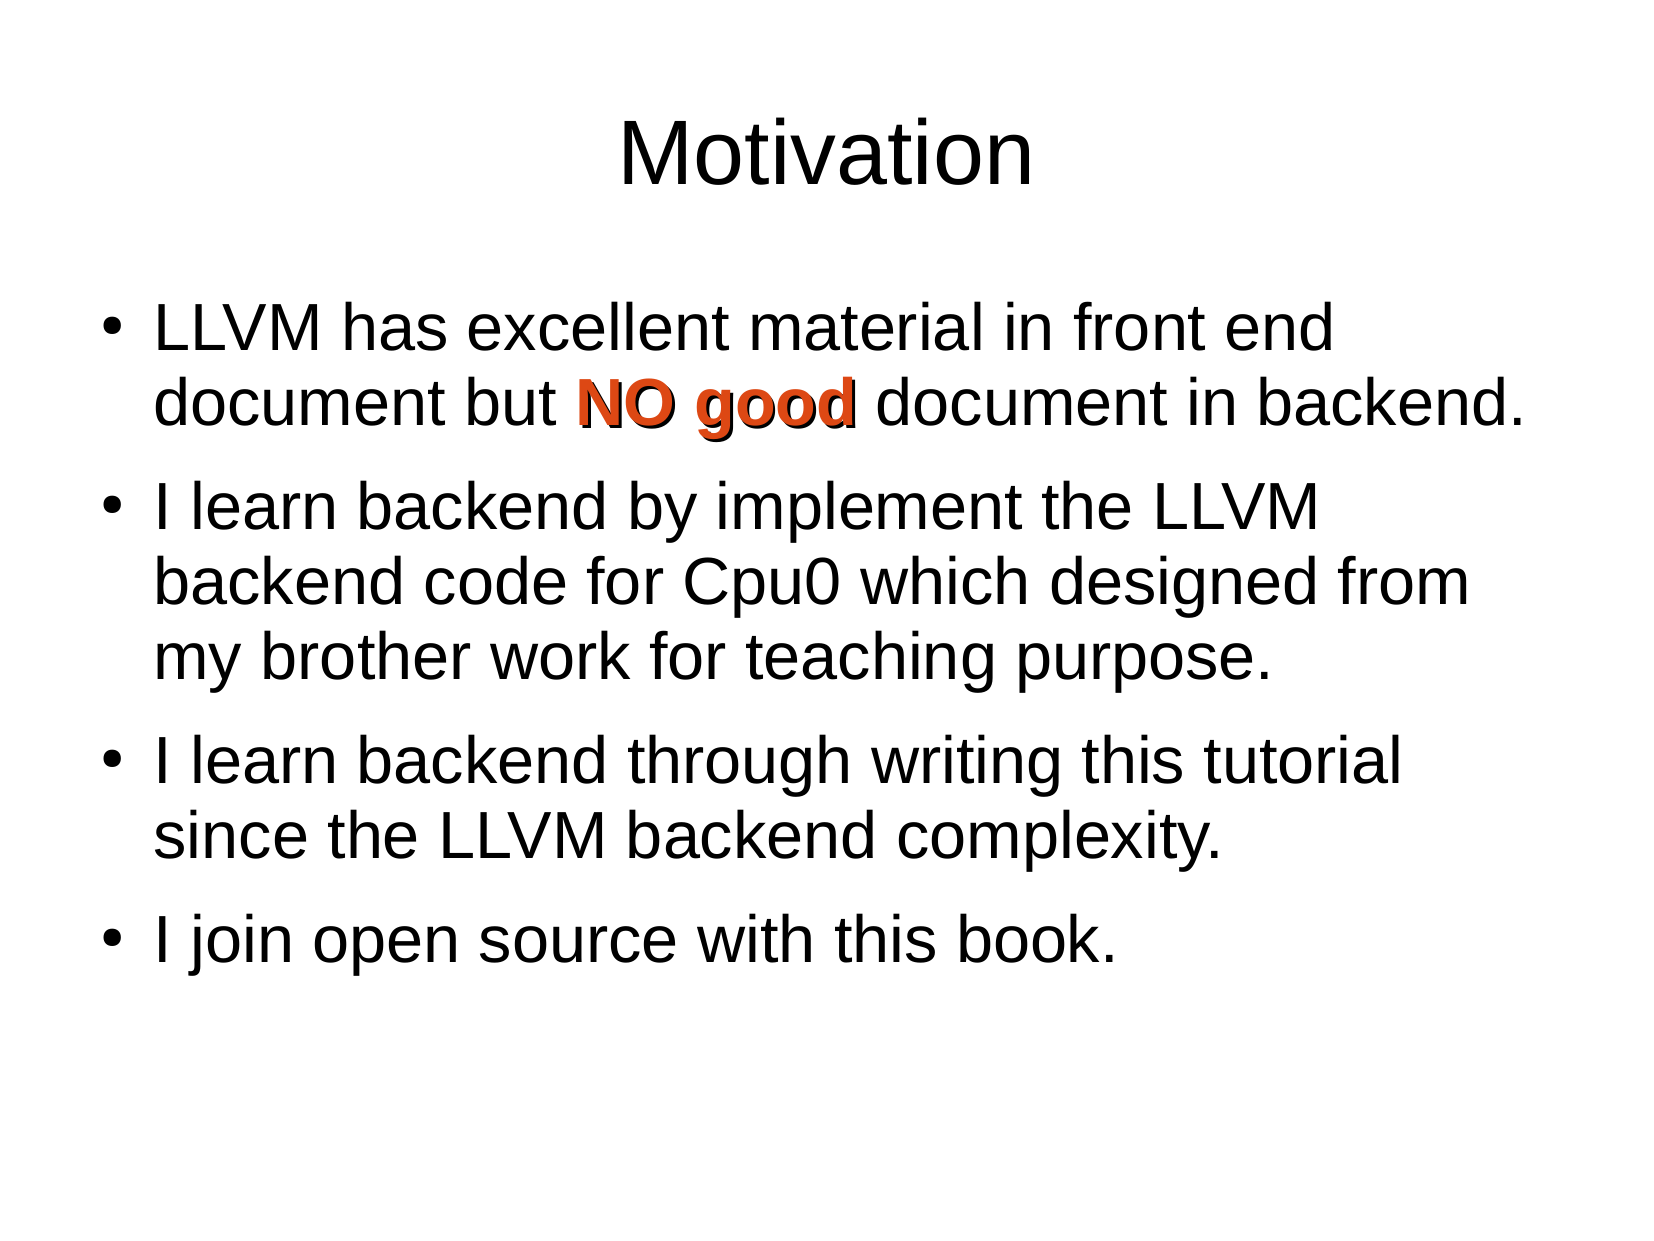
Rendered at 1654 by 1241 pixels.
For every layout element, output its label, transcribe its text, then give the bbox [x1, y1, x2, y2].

list LLVM has excellent material in front end document but NO good document in backend. I learn backend by implement the LLVM backend code for Cpu0 which designed from my brother work for teaching purpose. I learn backend through writing this tutorial since the LLVM backend complexity. I join open source with this book. [82, 290, 1538, 1010]
title Motivation [82, 49, 1571, 257]
